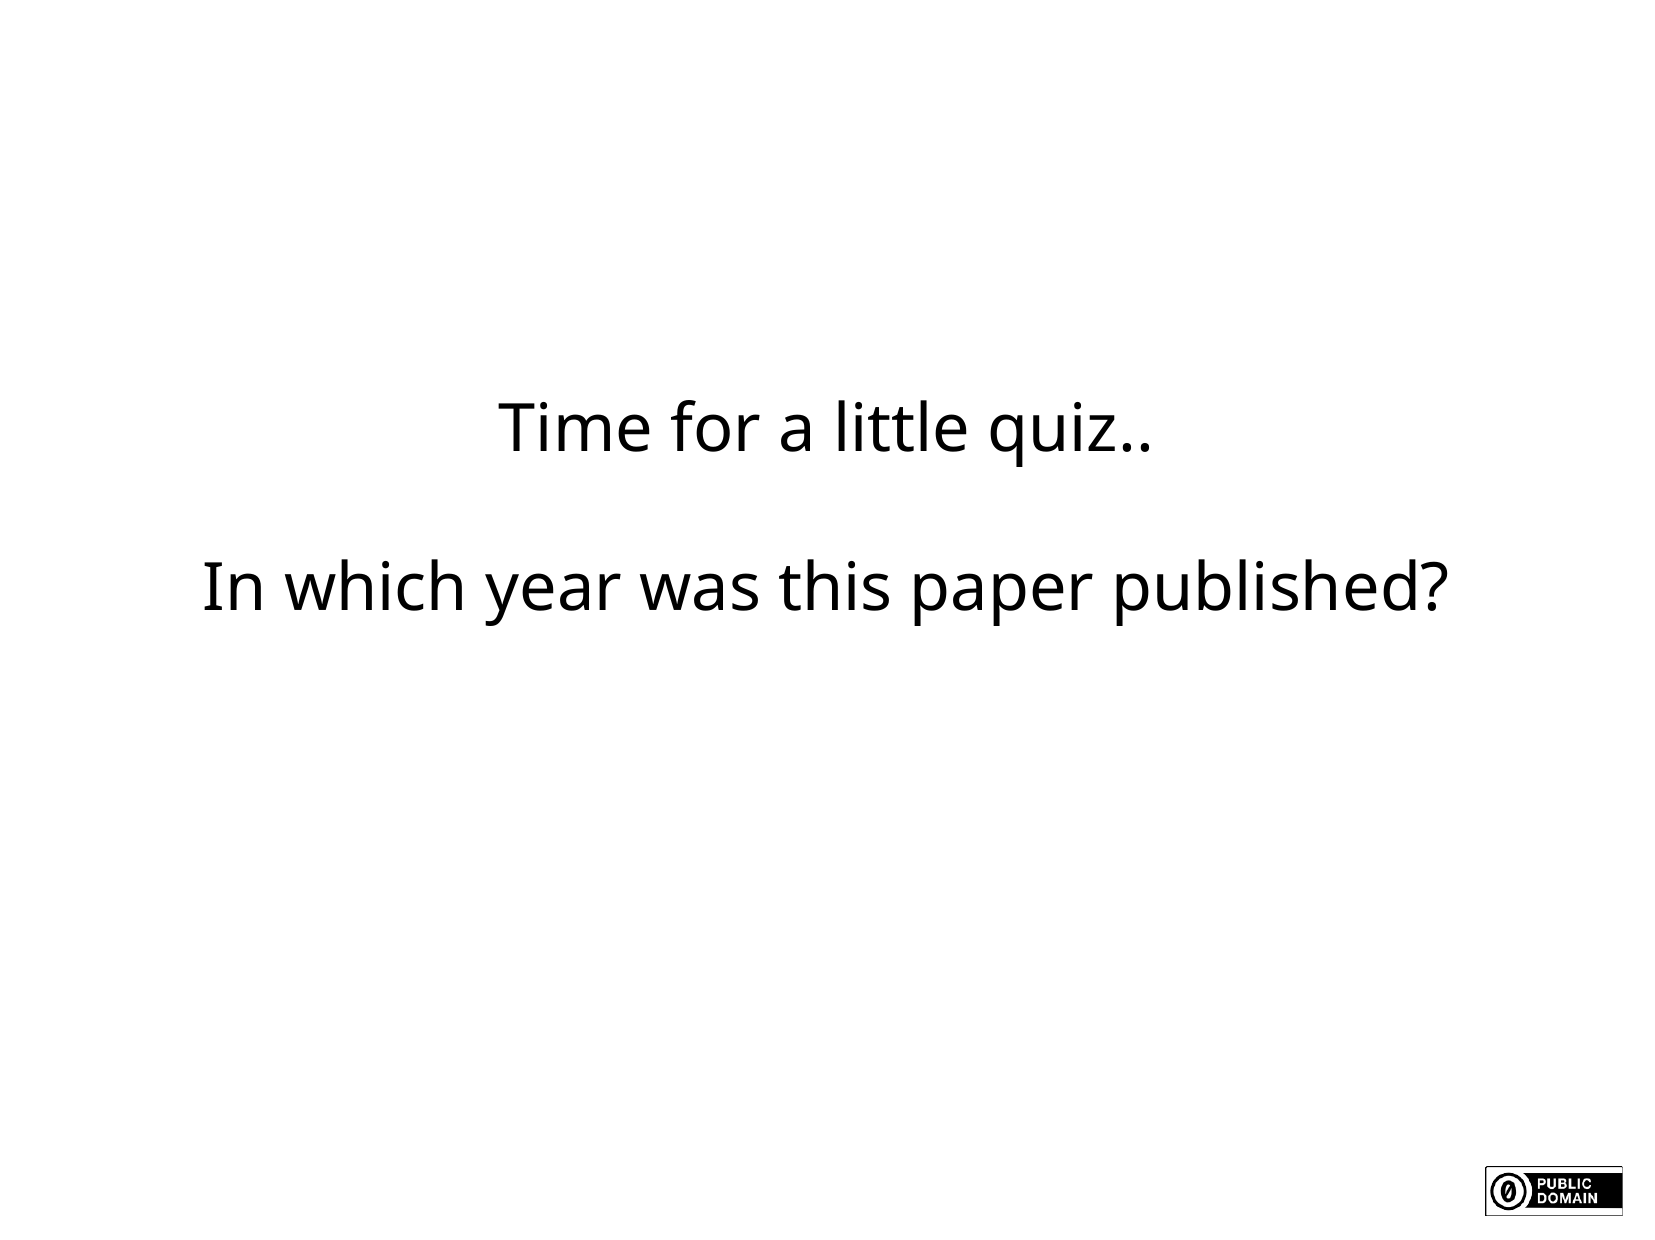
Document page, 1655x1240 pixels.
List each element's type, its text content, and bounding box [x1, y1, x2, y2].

text_box [1485, 1167, 1623, 1215]
title Time for a little quiz.. In which year was this paper published? [124, 384, 1531, 627]
